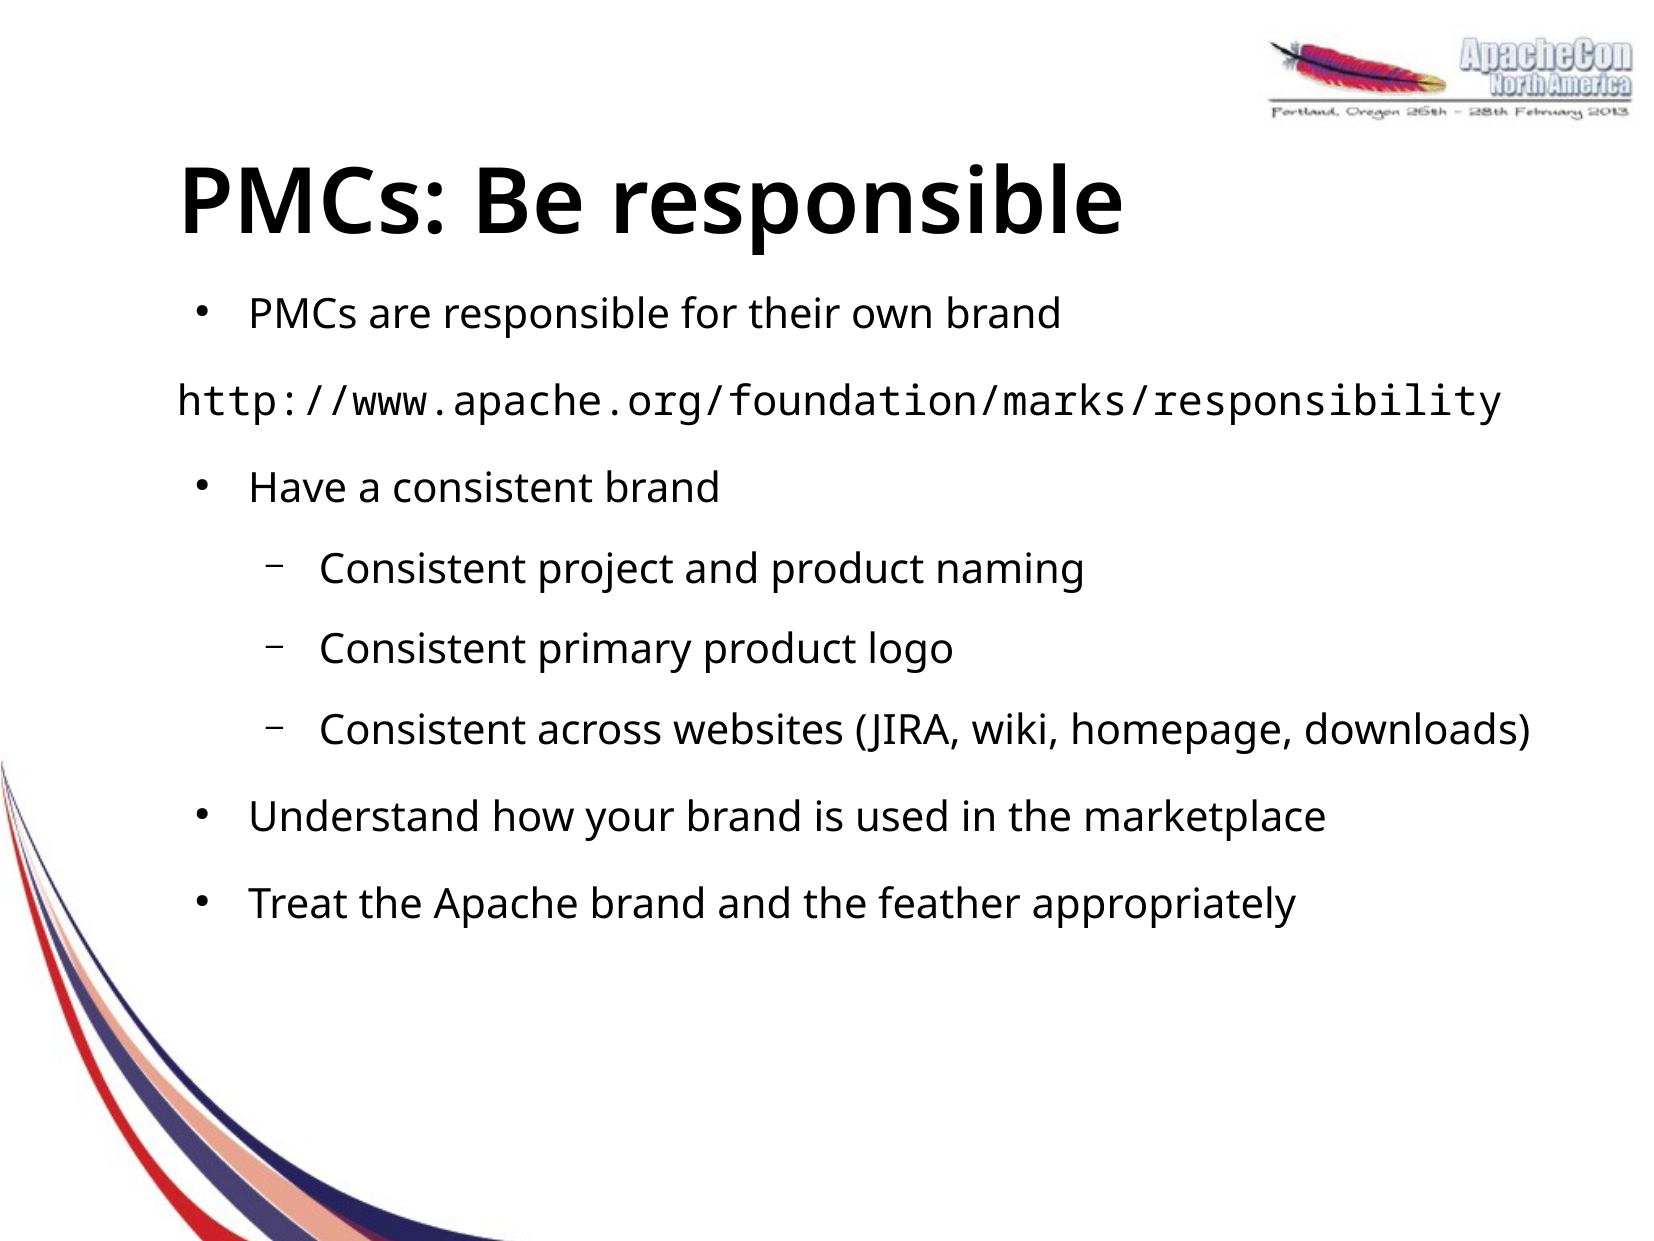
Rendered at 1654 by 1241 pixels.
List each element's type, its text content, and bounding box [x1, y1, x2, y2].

picture [0, 0, 1654, 1241]
list PMCs are responsible for their own brand http://www.apache.org/foundation/marks/responsibility Have a consistent brand Consistent project and product naming Consistent primary product logo Consistent across websites (JIRA, wiki, homepage, downloads) Understand how your brand is used in the marketplace Treat the Apache brand and the feather appropriately [177, 283, 1595, 1008]
title PMCs: Be responsible [177, 135, 1536, 261]
